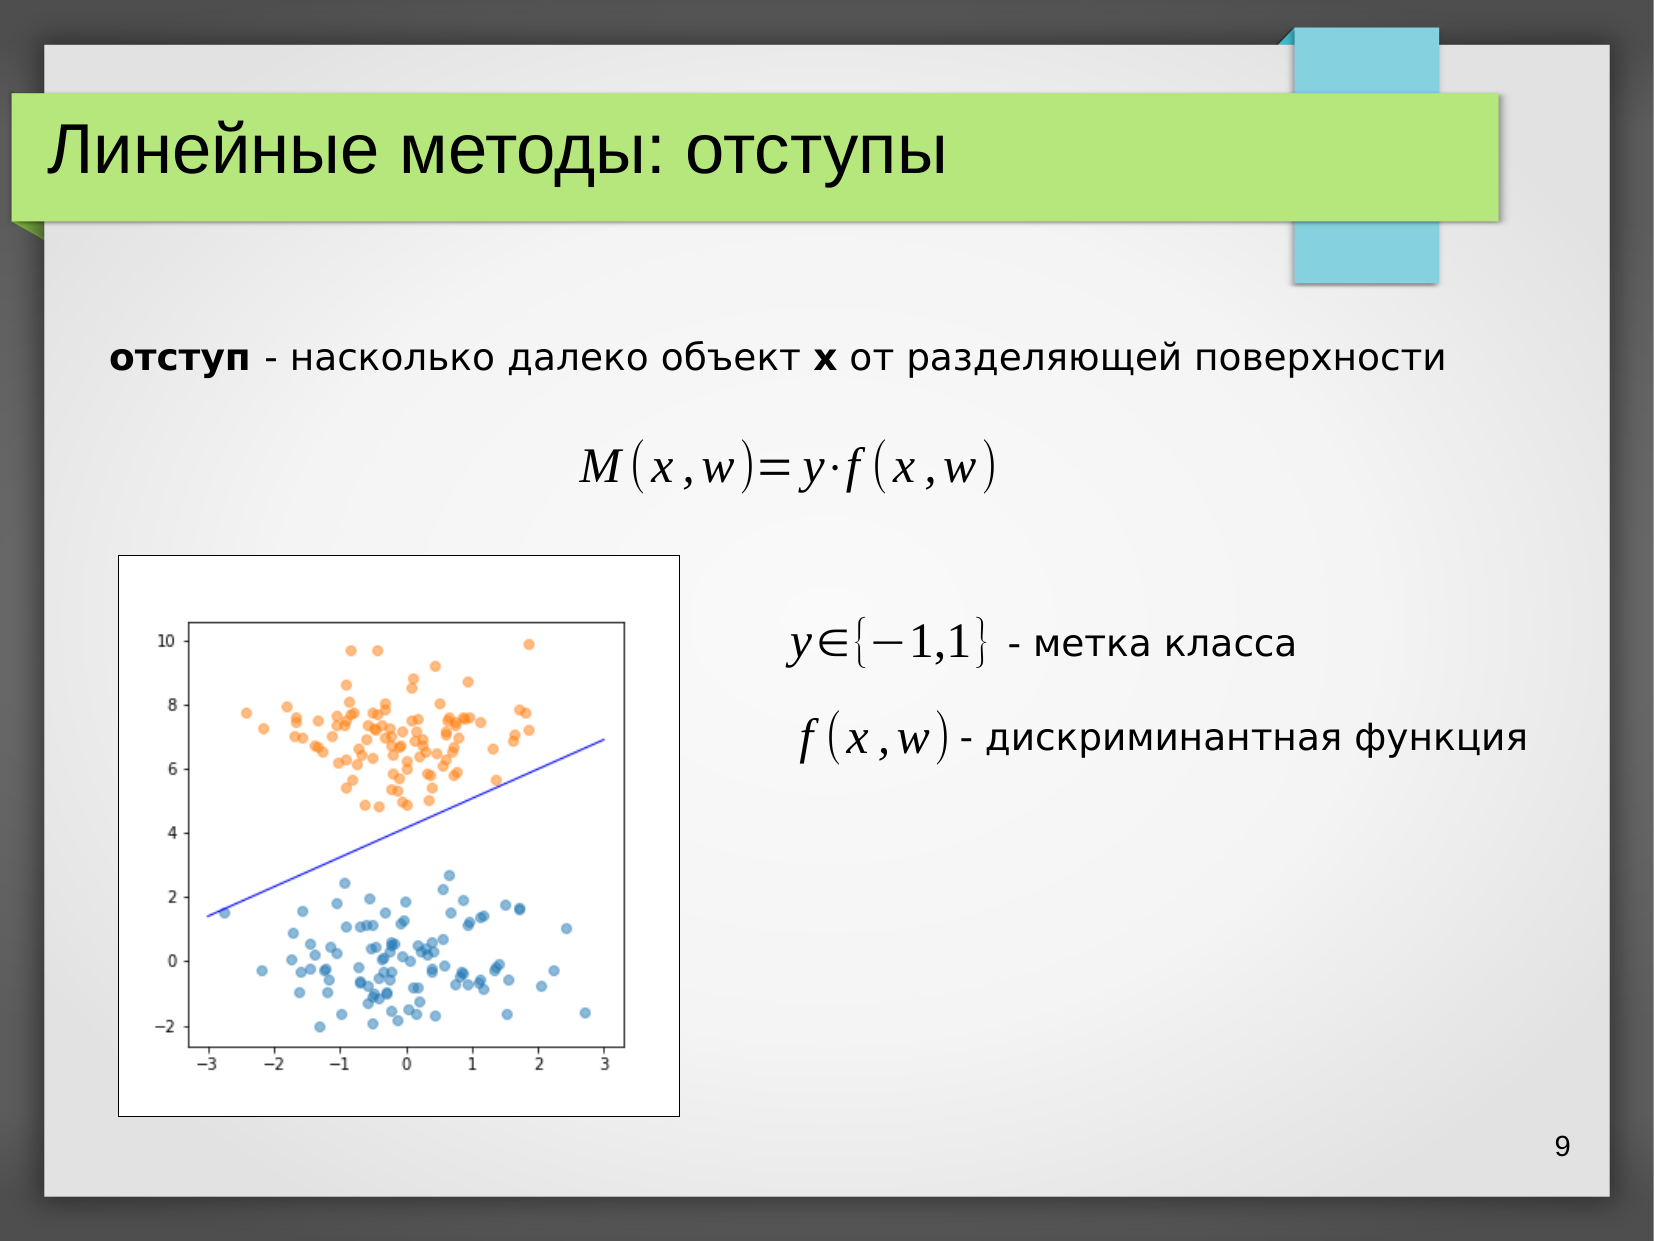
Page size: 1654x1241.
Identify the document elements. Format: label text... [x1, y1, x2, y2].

title Линейные методы: отступы [47, 109, 1501, 189]
text_box - дискриминантная функция [944, 708, 1548, 768]
chart [791, 707, 958, 768]
picture [0, 0, 1654, 1241]
text_box отступ - насколько далеко объект х от разделяющей поверхности [94, 328, 1537, 402]
chart [780, 615, 1000, 674]
chart [570, 437, 1004, 498]
text_box - метка класса [992, 614, 1323, 673]
